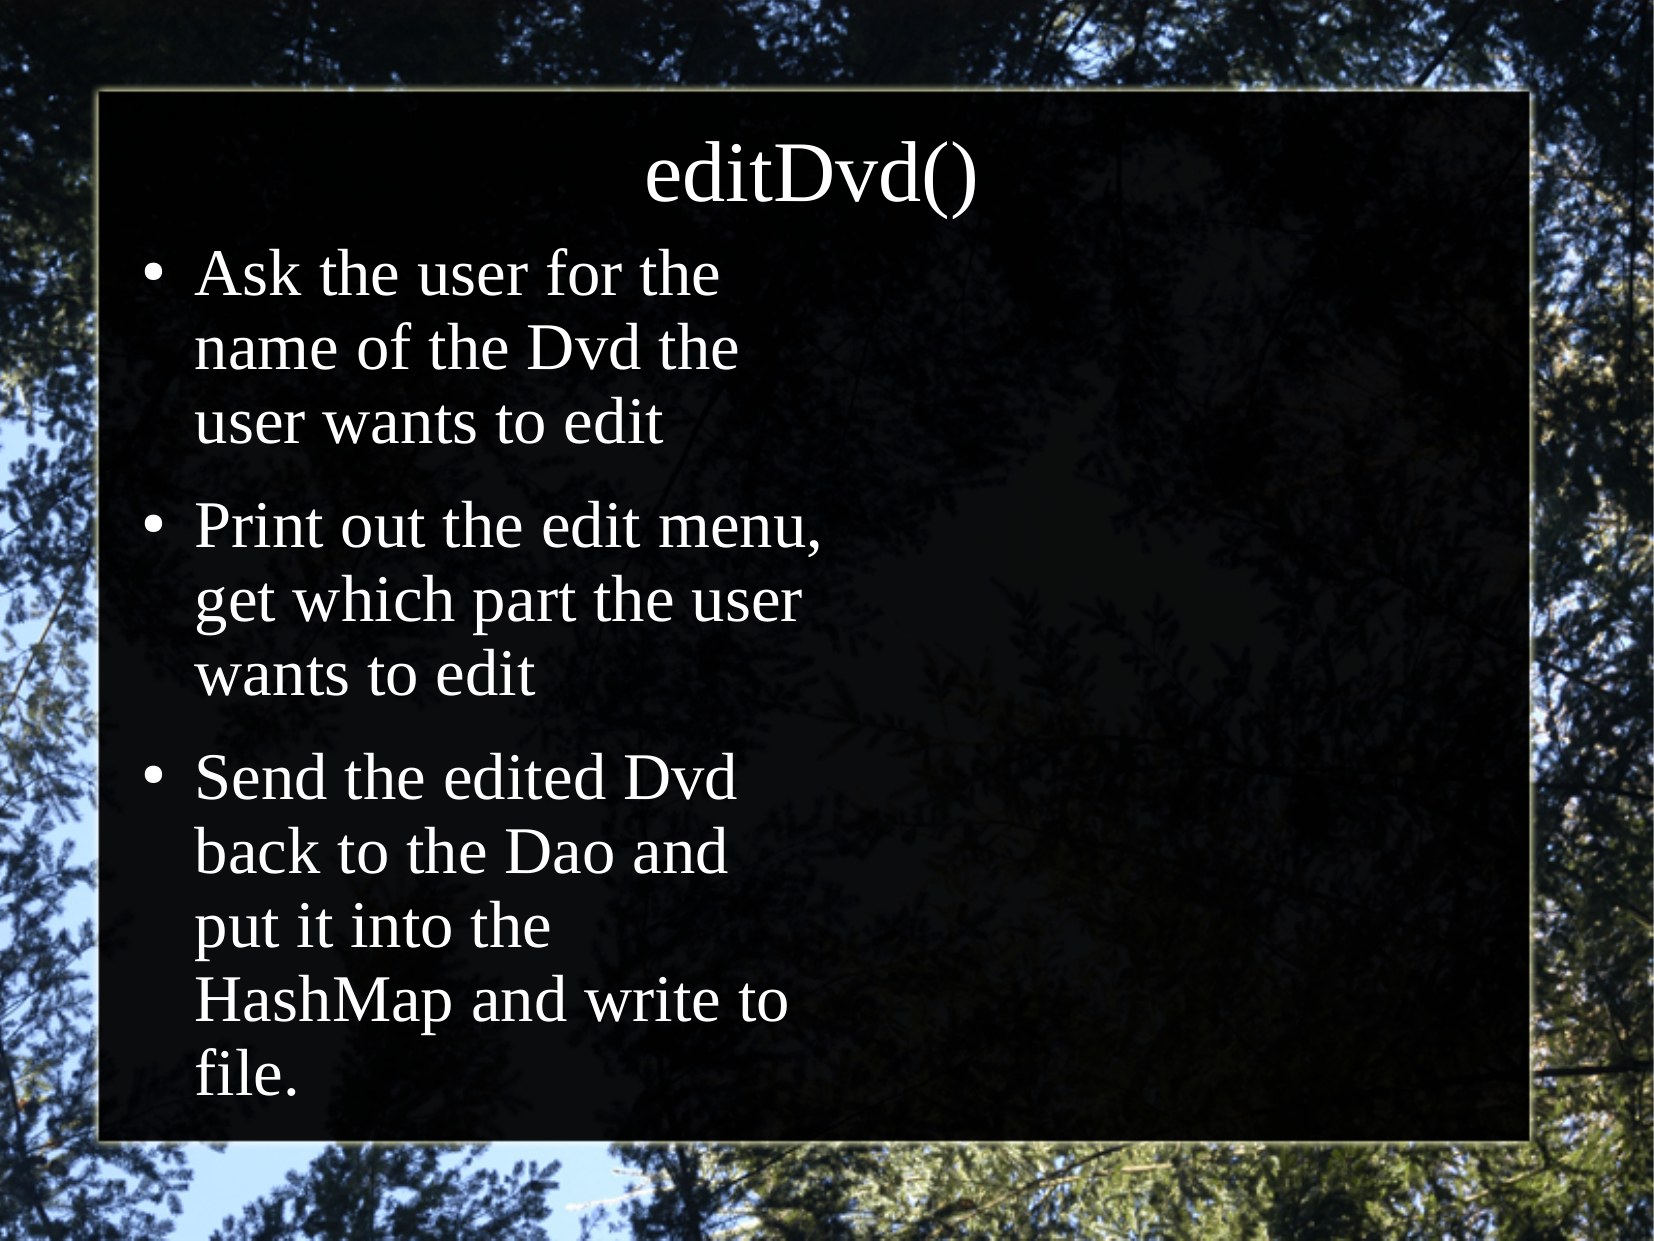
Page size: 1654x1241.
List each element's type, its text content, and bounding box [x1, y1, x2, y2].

picture [0, 0, 1654, 1241]
title editDvd() [88, 88, 1536, 257]
list Ask the user for the name of the Dvd the user wants to edit Print out the edit menu, get which part the user wants to edit Send the edited Dvd back to the Dao and put it into the HashMap and write to file. [123, 236, 830, 1111]
